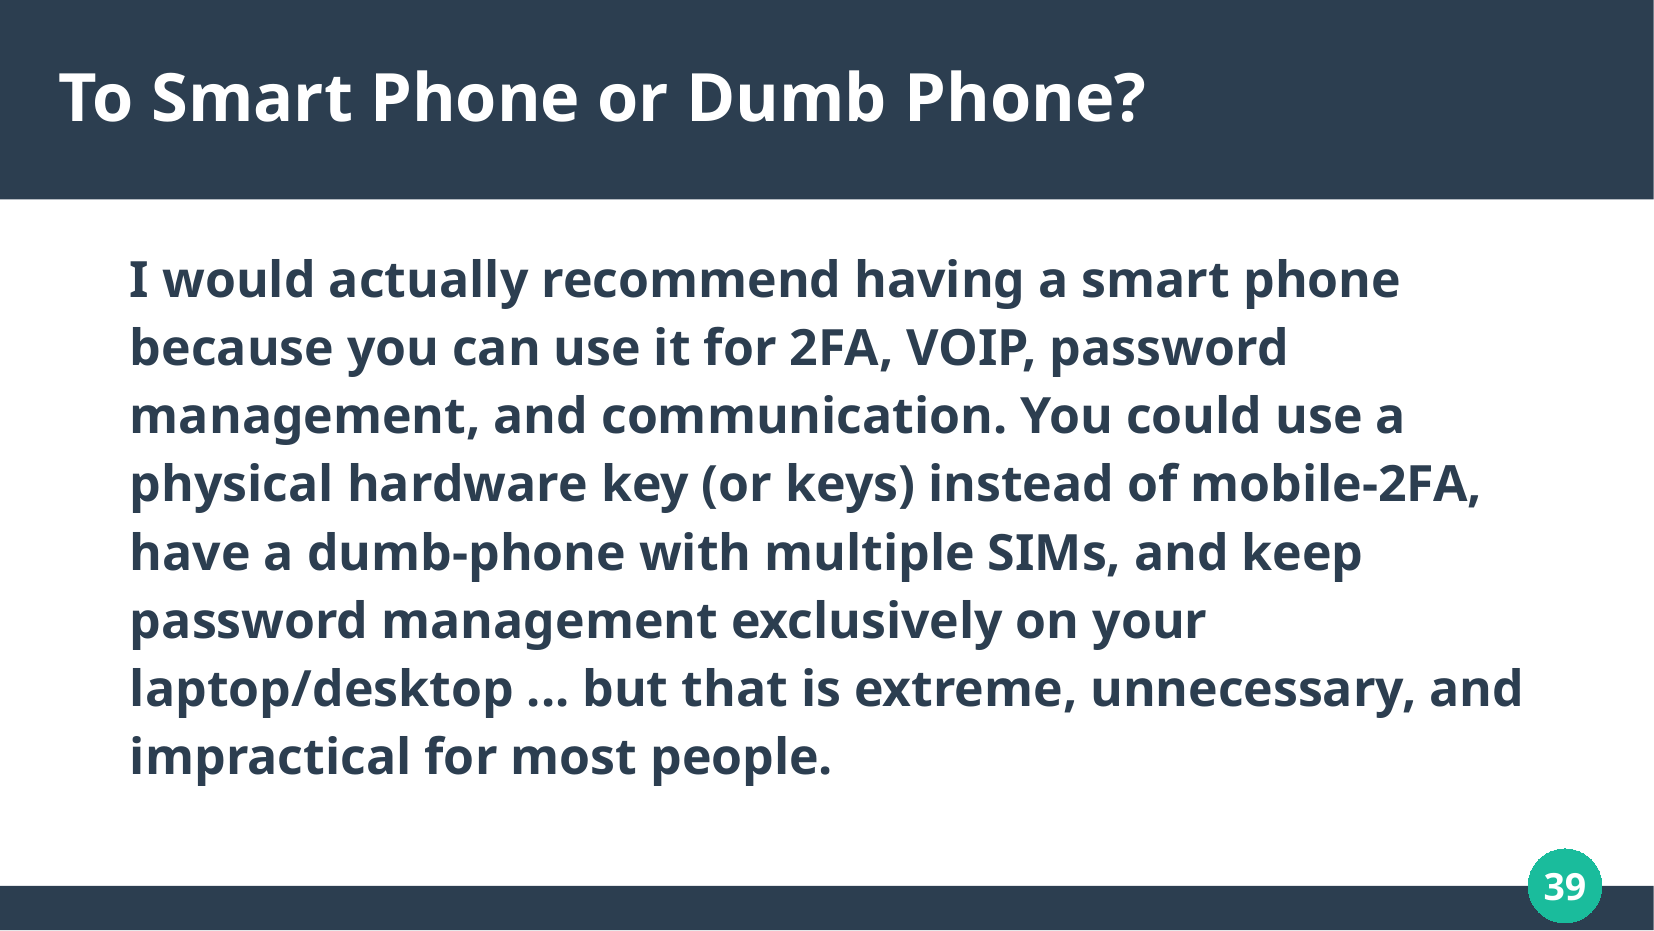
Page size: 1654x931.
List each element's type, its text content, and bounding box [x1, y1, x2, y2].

list I would actually recommend having a smart phone because you can use it for 2FA, VOIP, password management, and communication. You could use a physical hardware key (or keys) instead of mobile-2FA, have a dumb-phone with multiple SIMs, and keep password management exclusively on your laptop/desktop ... but that is extreme, unnecessary, and impractical for most people. [59, 243, 1595, 864]
title To Smart Phone or Dumb Phone? [59, 37, 1595, 155]
